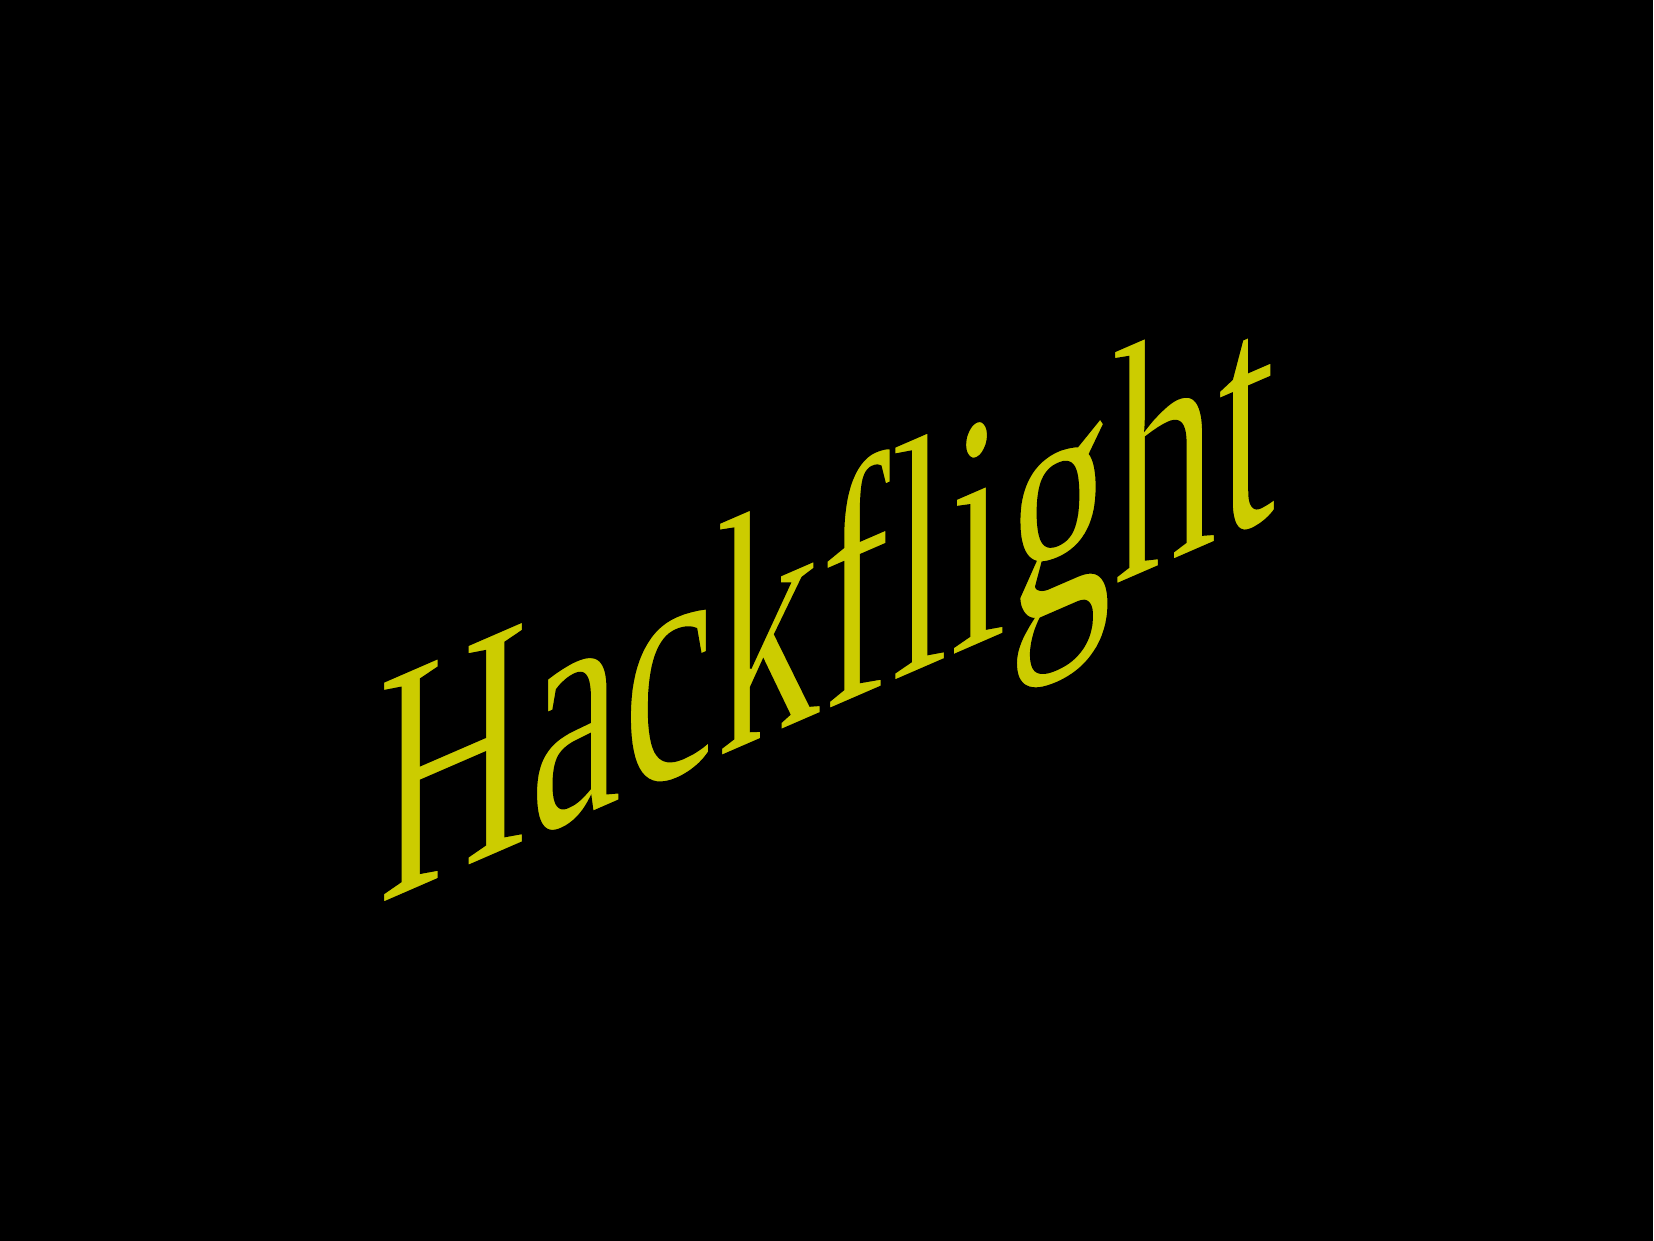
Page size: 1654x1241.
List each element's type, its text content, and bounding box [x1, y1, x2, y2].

text_box Hackflight [894, 432, 945, 681]
text_box Hackflight [383, 621, 523, 903]
text_box Hackflight [719, 509, 821, 756]
text_box Hackflight [953, 486, 1004, 656]
text_box Hackflight [1016, 418, 1109, 689]
text_box Hackflight [1219, 337, 1275, 531]
text_box Hackflight [965, 421, 988, 459]
text_box Hackflight [826, 448, 891, 709]
text_box Hackflight [630, 608, 709, 783]
text_box Hackflight [536, 657, 620, 831]
text_box Hackflight [1114, 337, 1215, 585]
